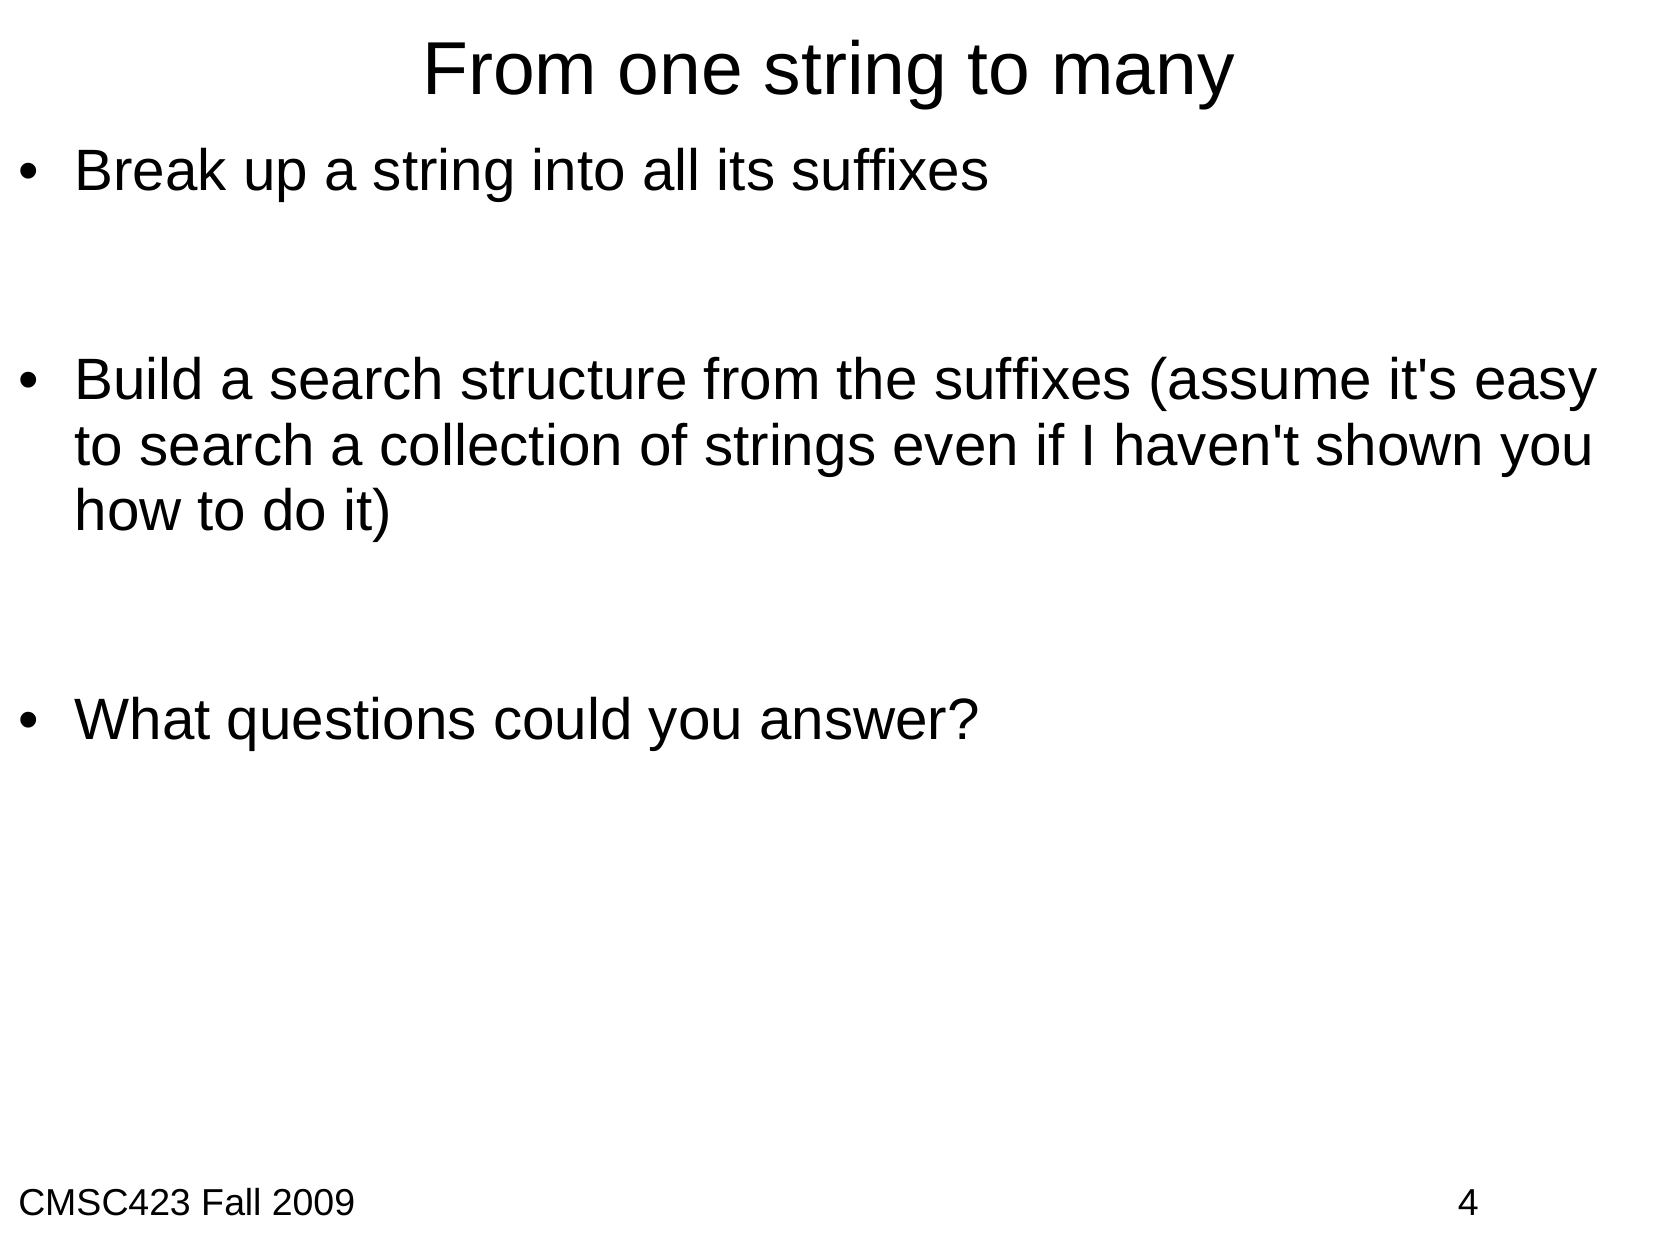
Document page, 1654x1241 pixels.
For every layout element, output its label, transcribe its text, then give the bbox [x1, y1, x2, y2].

title From one string to many [21, 18, 1637, 120]
list Break up a string into all its suffixes Build a search structure from the suffixes (assume it's easy to search a collection of strings even if I haven't shown you how to do it) What questions could you answer? [18, 137, 1637, 1167]
